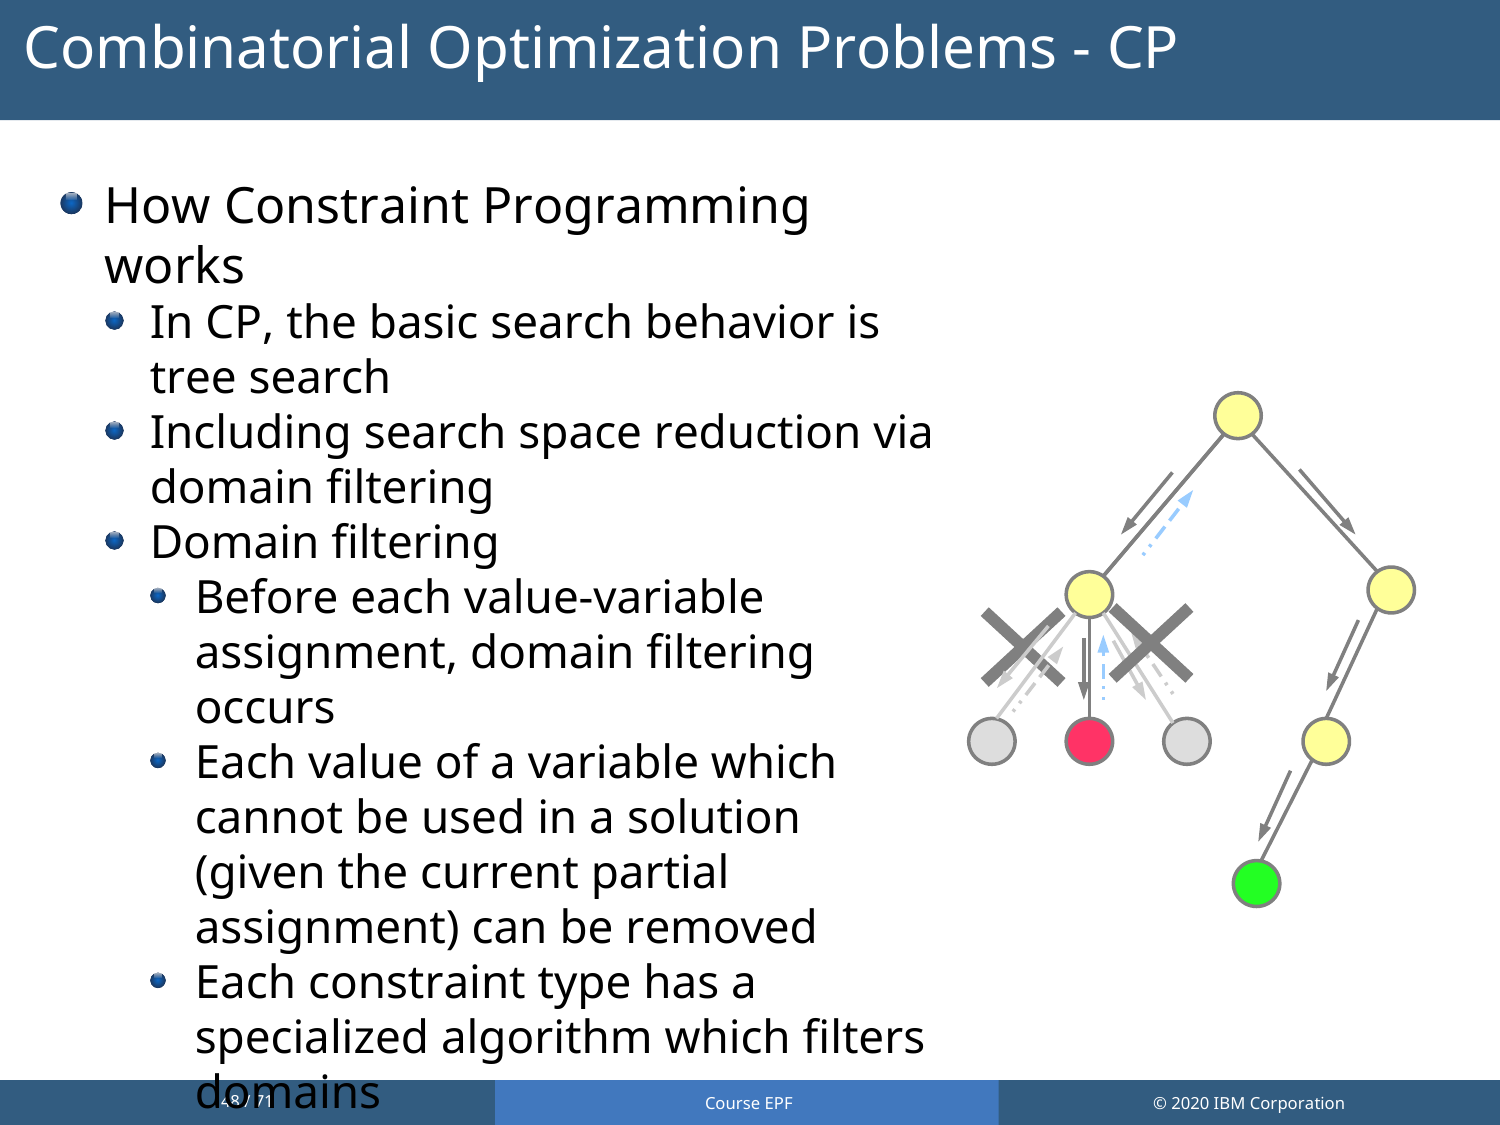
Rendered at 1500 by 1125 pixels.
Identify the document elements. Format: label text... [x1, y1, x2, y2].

text_box [1233, 860, 1280, 907]
text_box [1066, 571, 1113, 618]
text_box [1066, 718, 1113, 765]
text_box [1214, 392, 1262, 439]
list How Constraint Programming works In CP, the basic search behavior is tree search Including search space reduction via domain filtering Domain filtering Before each value-variable assignment, domain filtering occurs Each value of a variable which cannot be used in a solution (given the current partial assignment) can be removed Each constraint type has a specialized algorithm which filters domains [45, 165, 953, 1125]
text_box [1368, 567, 1415, 613]
text_box [1303, 718, 1350, 765]
text_box [968, 718, 1016, 765]
text_box [1163, 718, 1211, 765]
title Combinatorial Optimization Problems - CP [0, 0, 1500, 121]
